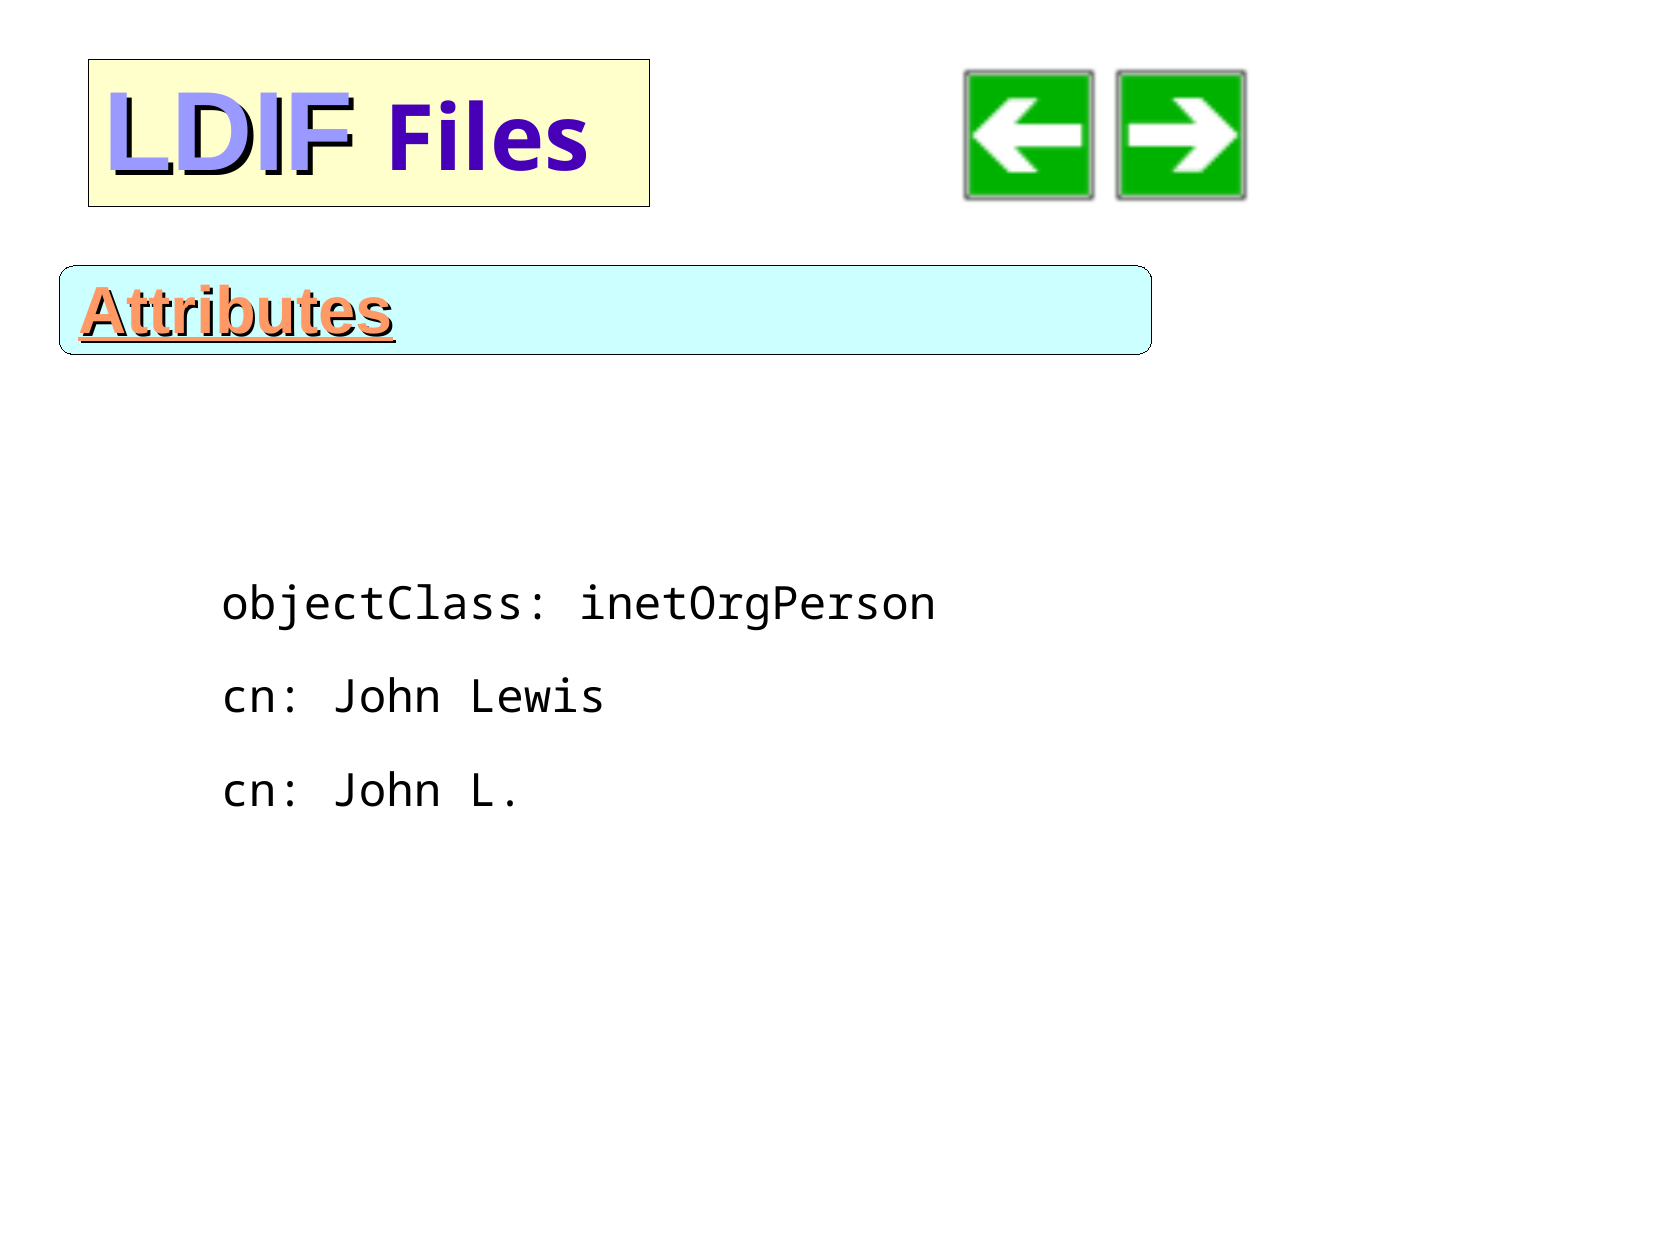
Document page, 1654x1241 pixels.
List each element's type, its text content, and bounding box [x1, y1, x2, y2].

picture [1108, 62, 1257, 211]
text_box objectClass: inetOrgPerson cn: John Lewis cn: John L. [206, 531, 1359, 808]
text_box LDIF Files [88, 59, 650, 207]
text_box Attributes [59, 265, 1152, 355]
picture [956, 62, 1105, 211]
